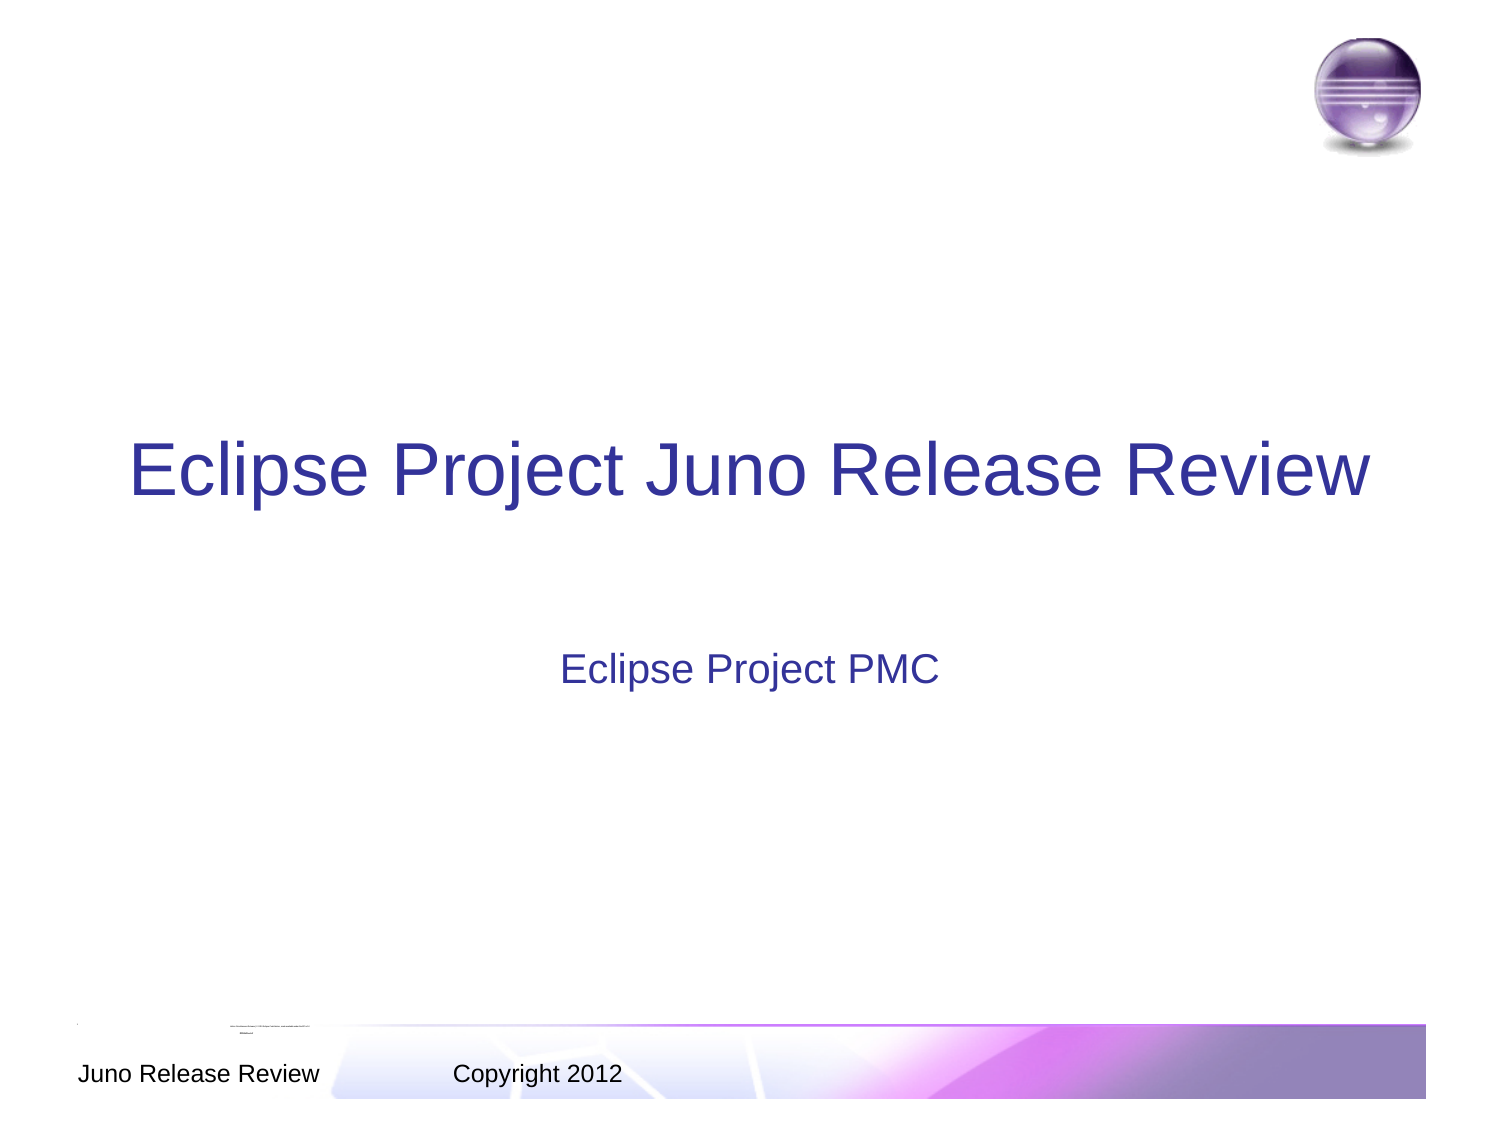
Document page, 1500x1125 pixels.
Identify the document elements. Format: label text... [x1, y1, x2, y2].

picture [225, 1024, 1426, 1099]
subtitle Eclipse Project PMC [225, 637, 1276, 926]
picture [1307, 37, 1426, 157]
title Eclipse Project Juno Release Review [112, 349, 1388, 591]
